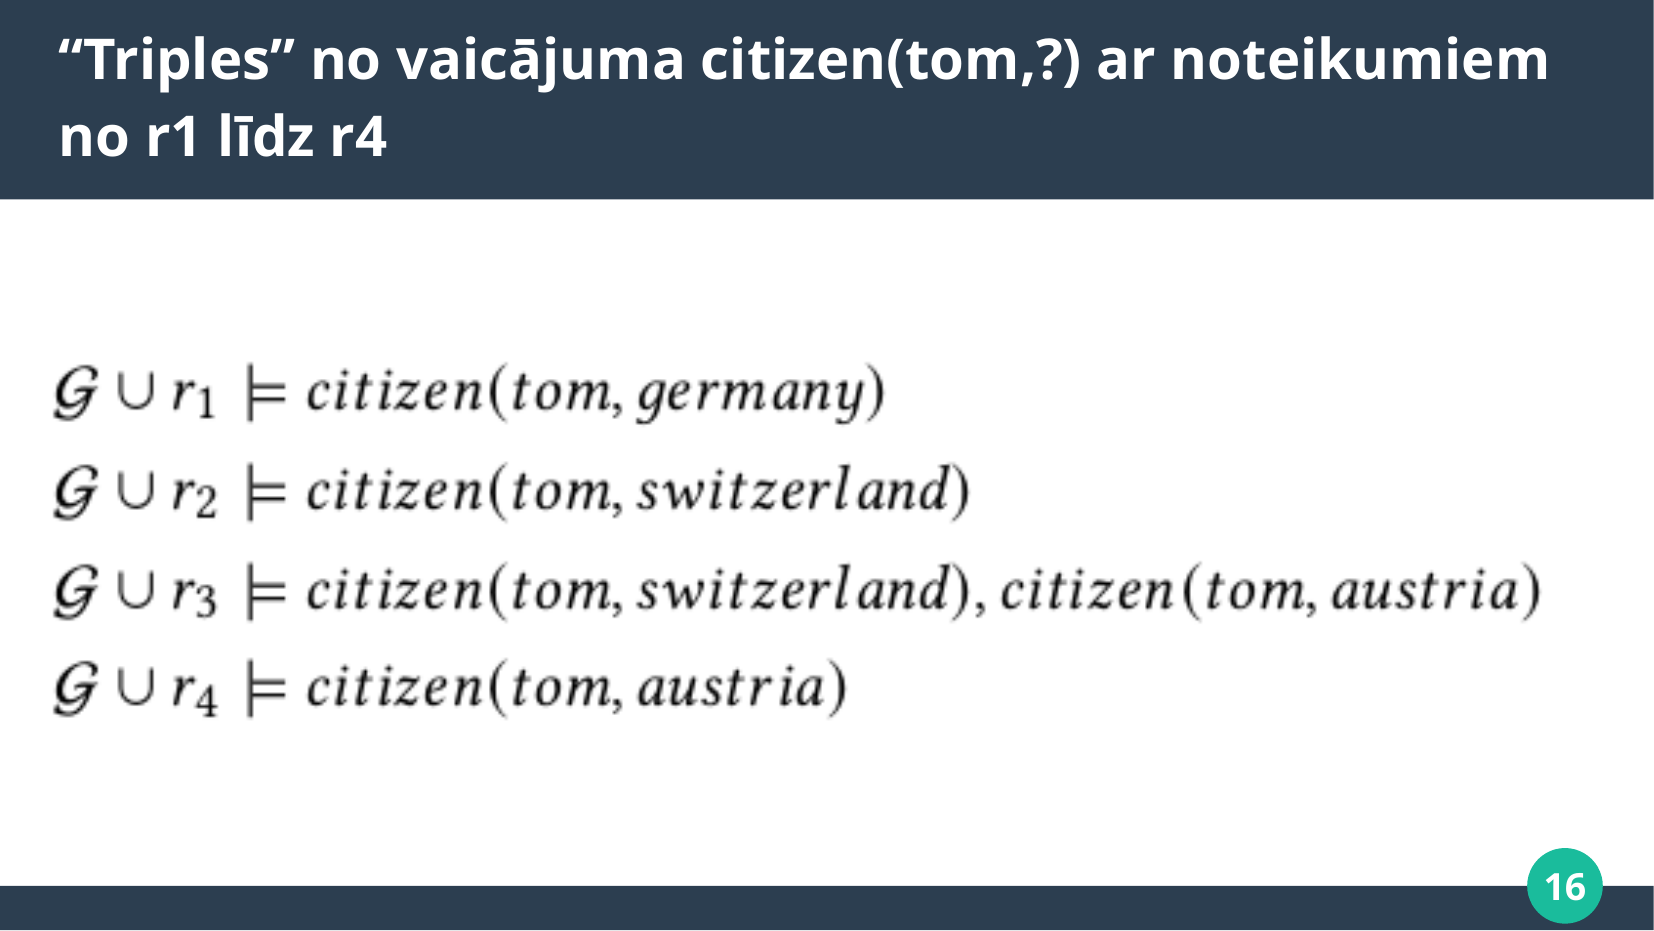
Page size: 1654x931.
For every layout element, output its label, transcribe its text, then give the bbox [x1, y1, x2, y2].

picture [0, 337, 1595, 751]
title “Triples” no vaicājuma citizen(tom,?) ar noteikumiem no r1 līdz r4 [59, 37, 1595, 155]
